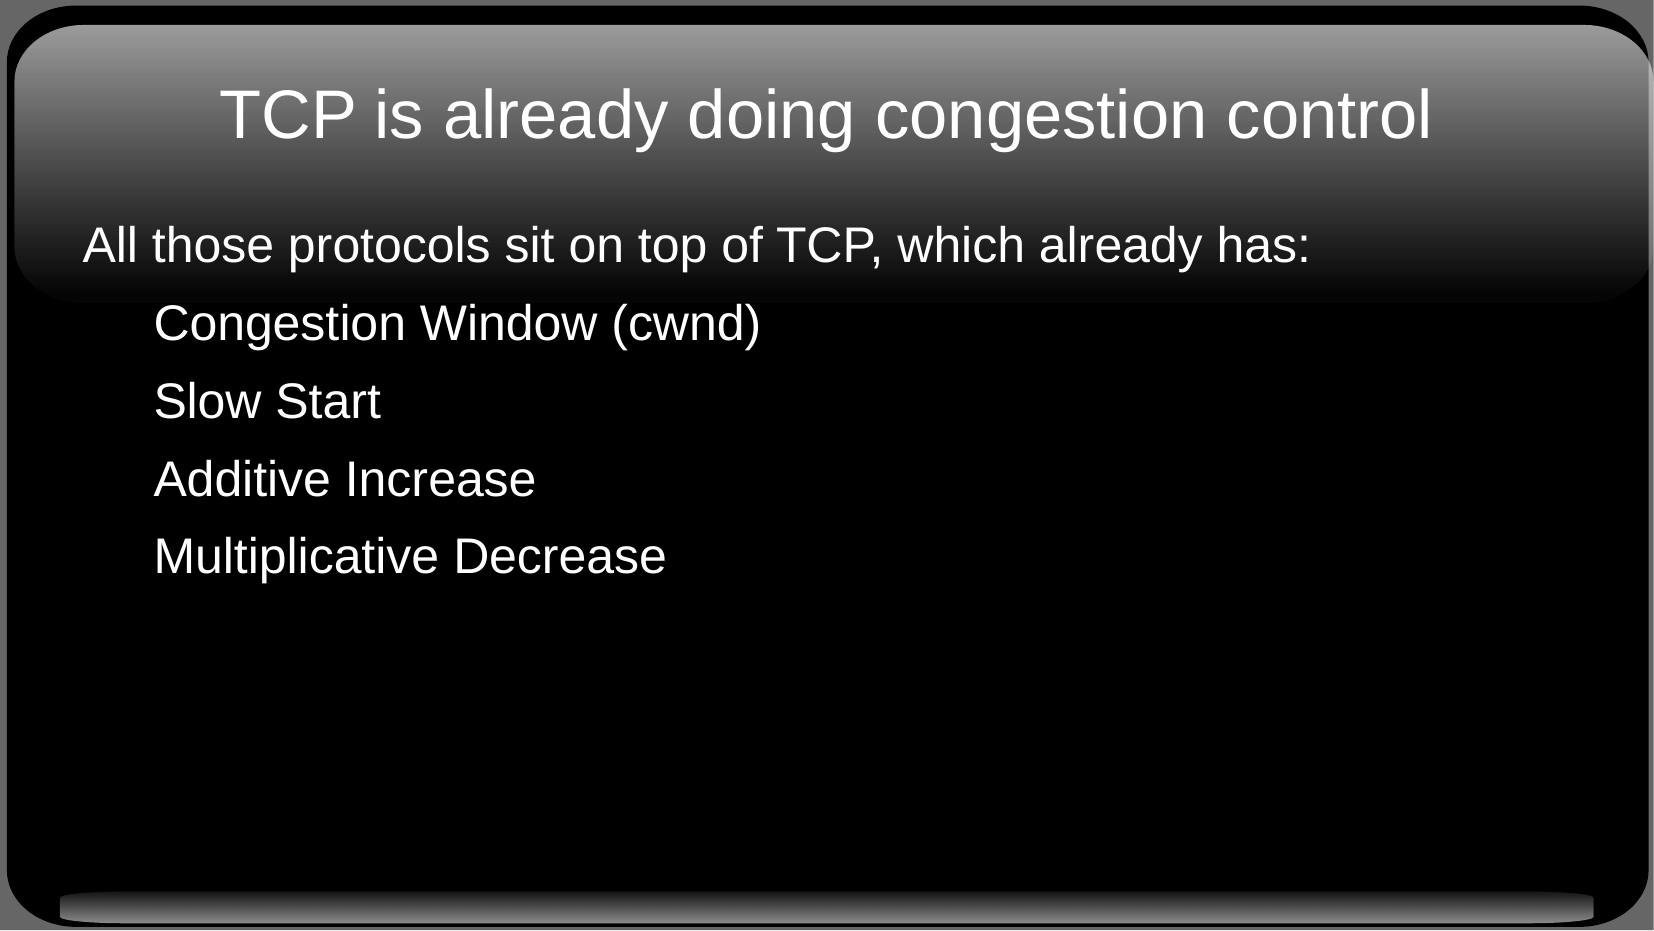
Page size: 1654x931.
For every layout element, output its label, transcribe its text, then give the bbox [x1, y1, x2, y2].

list All those protocols sit on top of TCP, which already has: Congestion Window (cwnd) Slow Start Additive Increase Multiplicative Decrease [82, 217, 1538, 758]
title TCP is already doing congestion control [82, 37, 1571, 193]
